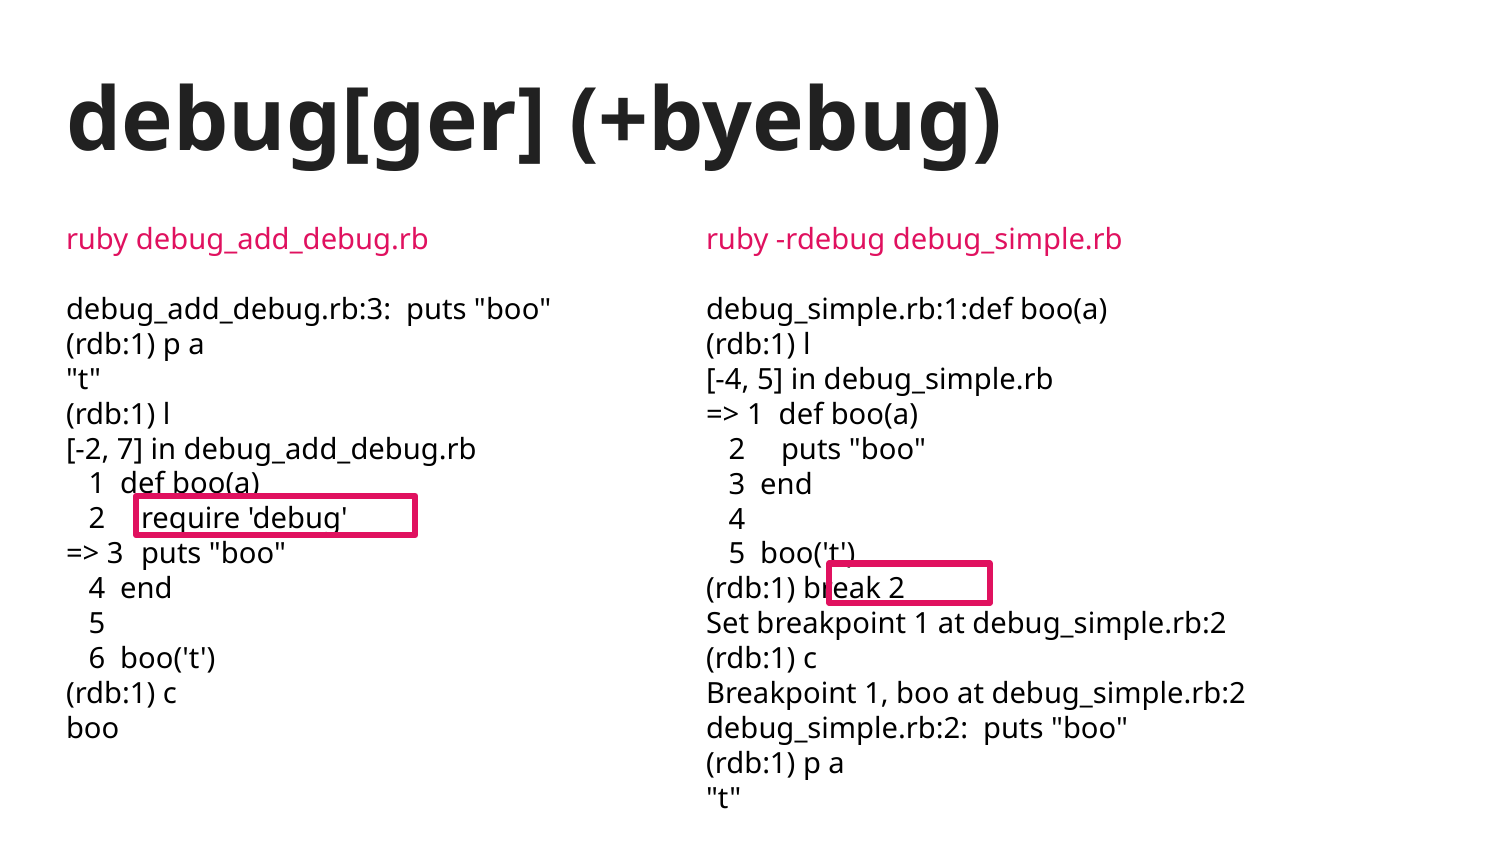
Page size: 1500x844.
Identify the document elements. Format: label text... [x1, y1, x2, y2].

text_box ruby -rdebug debug_simple.rb debug_simple.rb:1:def boo(a) (rdb:1) l [-4, 5] in debug_simple.rb => 1 def boo(a) 2 puts "boo" 3 end 4 5 boo('t') (rdb:1) break 2 Set breakpoint 1 at debug_simple.rb:2 (rdb:1) c Breakpoint 1, boo at debug_simple.rb:2 debug_simple.rb:2: puts "boo" (rdb:1) p a "t" [691, 205, 1500, 812]
title debug[ger] (+byebug) [51, 48, 1449, 180]
text_box ruby debug_add_debug.rb debug_add_debug.rb:3: puts "boo" (rdb:1) p a "t" (rdb:1) l [-2, 7] in debug_add_debug.rb 1 def boo(a) 2 require 'debug' => 3 puts "boo" 4 end 5 6 boo('t') (rdb:1) c boo [51, 205, 691, 739]
